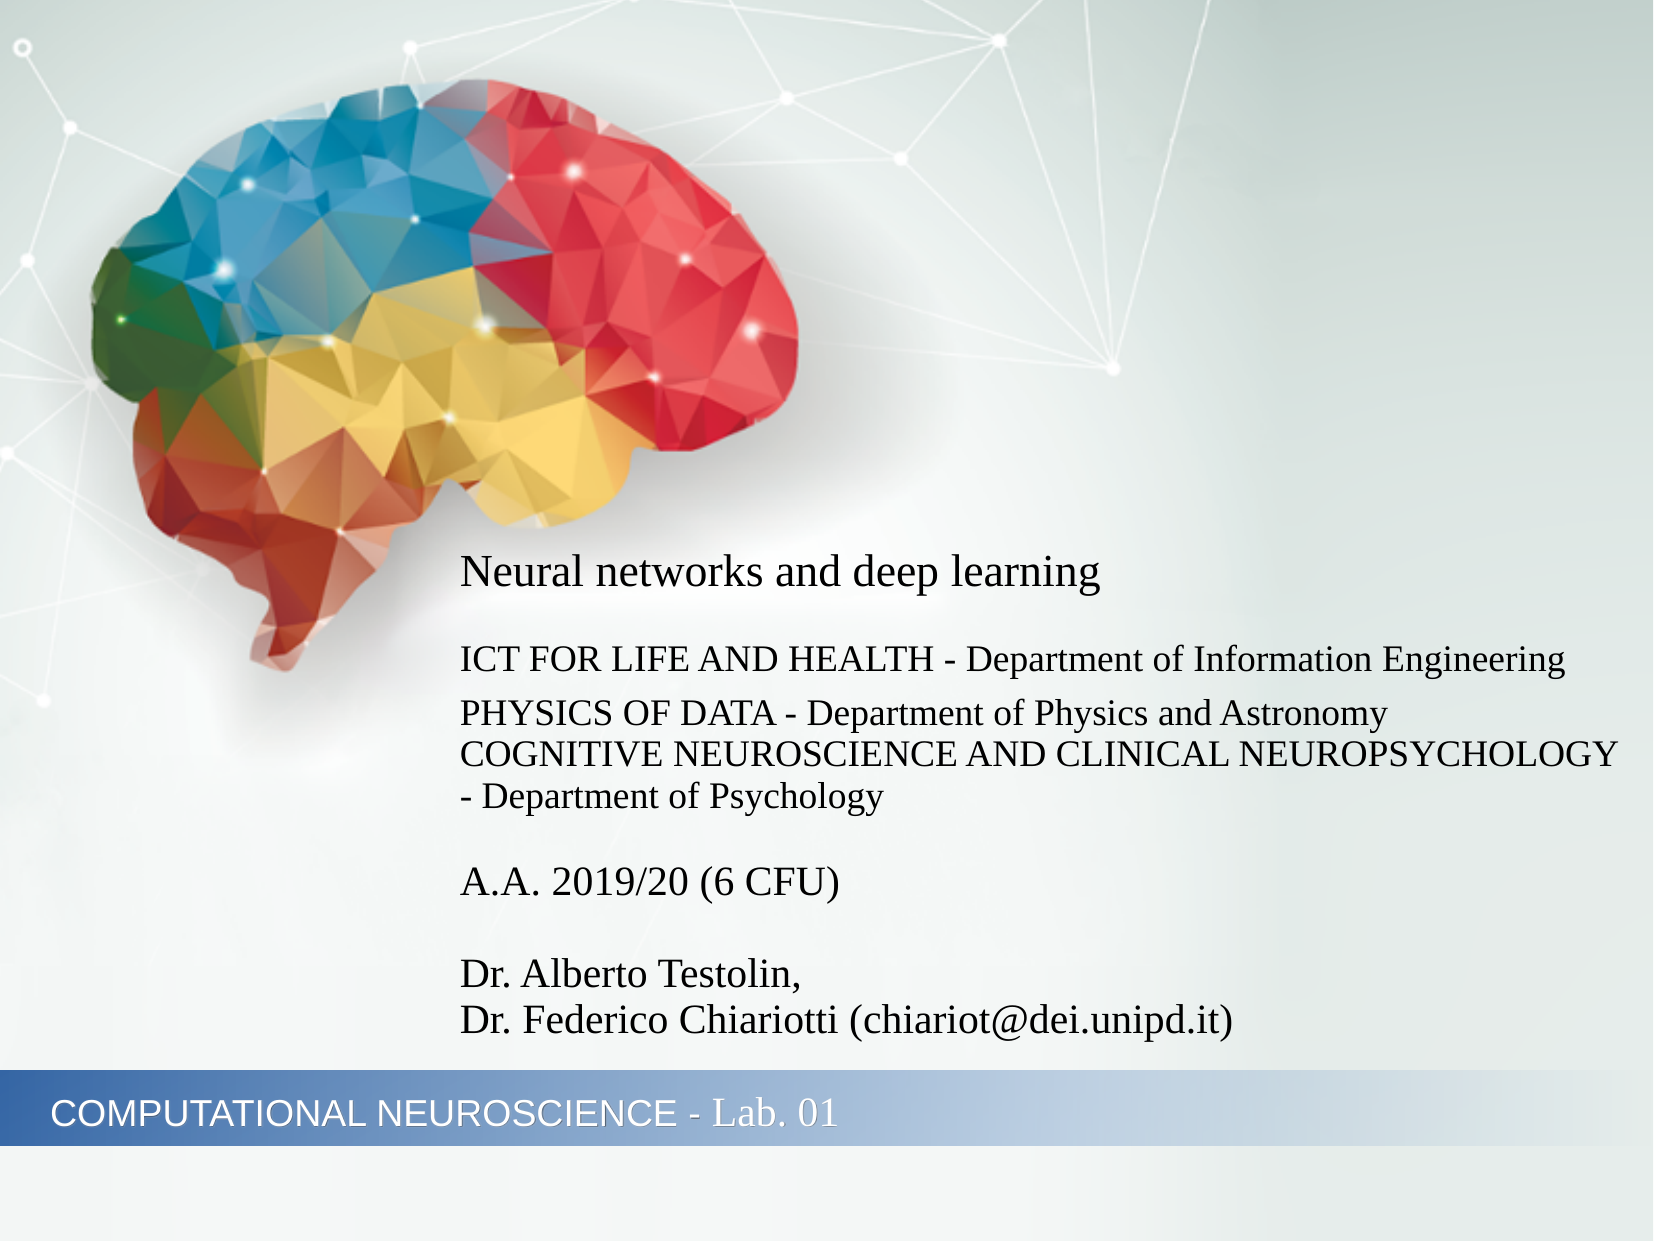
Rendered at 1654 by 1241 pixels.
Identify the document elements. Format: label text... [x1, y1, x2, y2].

text_box COMPUTATIONAL NEUROSCIENCE - Lab. 01 [35, 1066, 931, 1158]
picture [0, 0, 1654, 1241]
text_box Neural networks and deep learning ICT FOR LIFE AND HEALTH - Department of Information Engineering PHYSICS OF DATA - Department of Physics and Astronomy COGNITIVE NEUROSCIENCE AND CLINICAL NEUROPSYCHOLOGY - Department of Psychology A.A. 2019/20 (6 CFU) Dr. Alberto Testolin, Dr. Federico Chiariotti (chiariot@dei.unipd.it) [445, 538, 1636, 1051]
